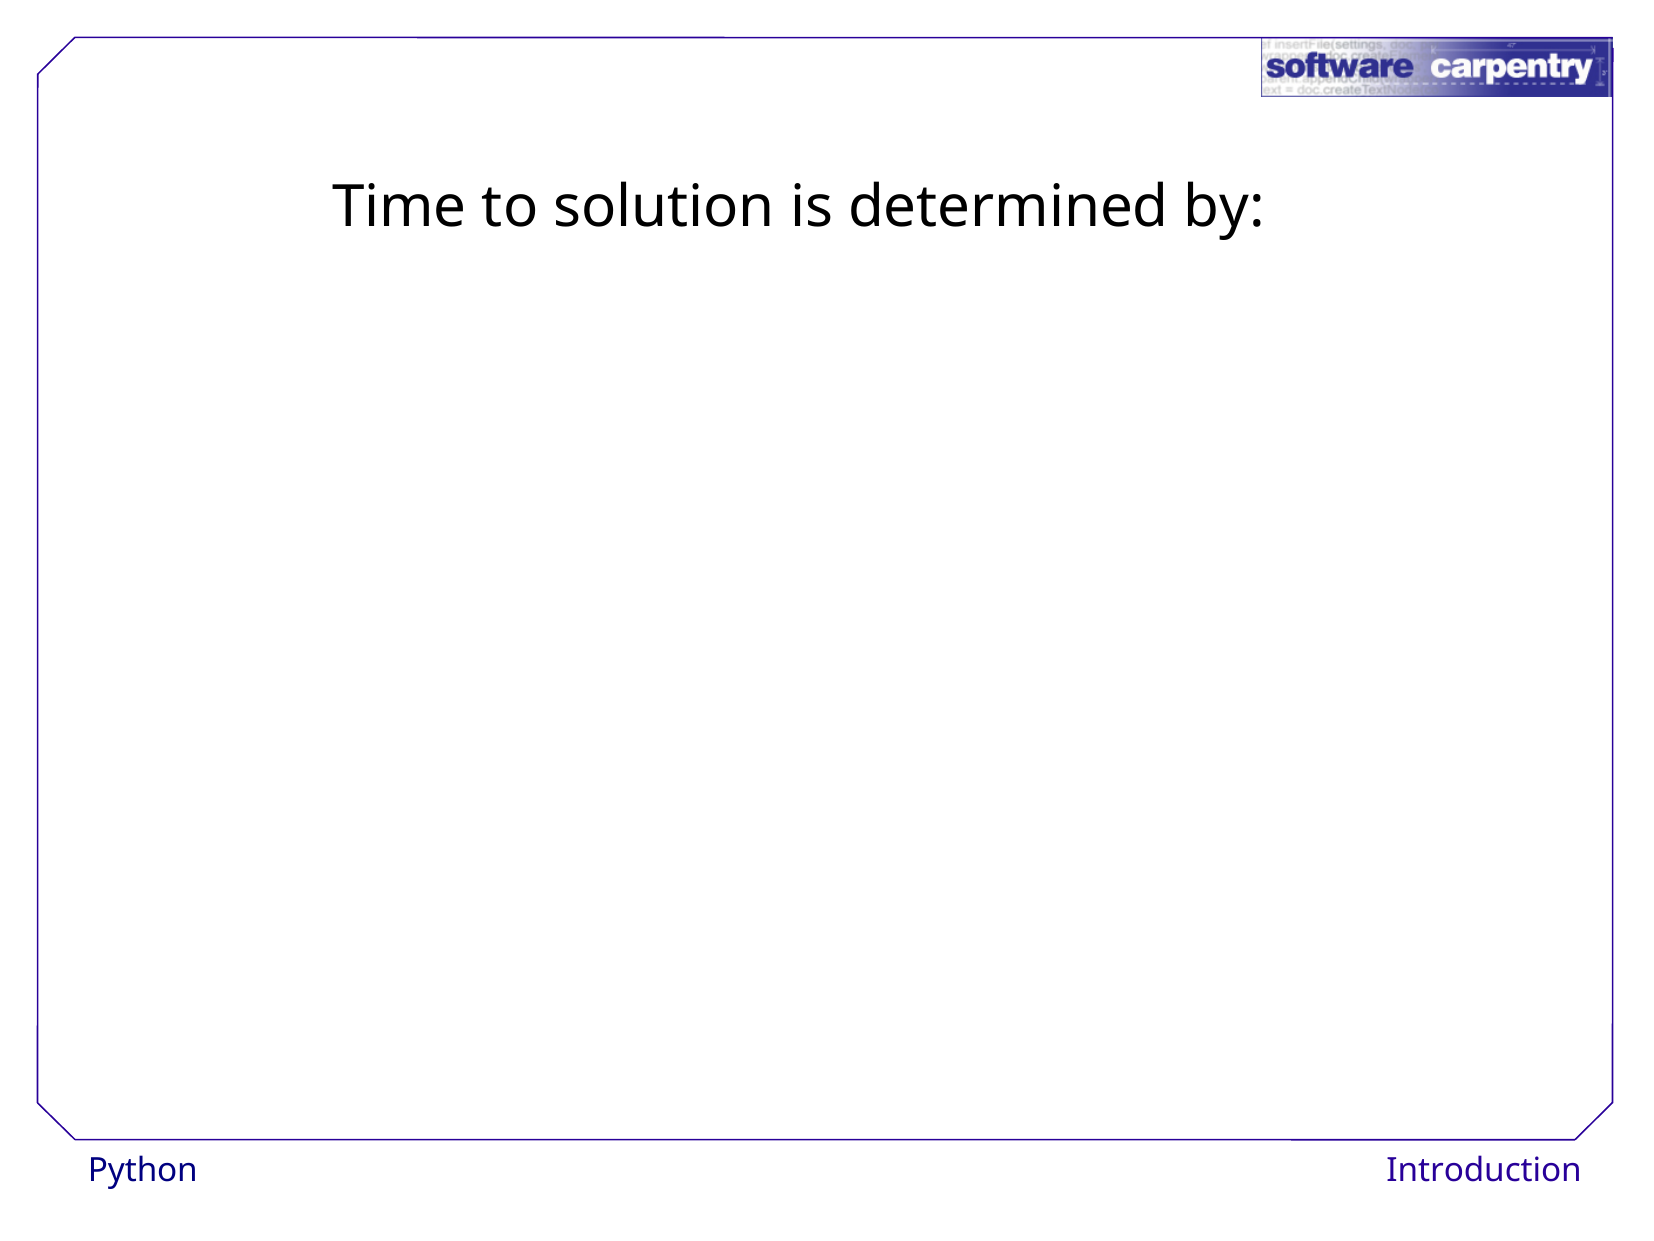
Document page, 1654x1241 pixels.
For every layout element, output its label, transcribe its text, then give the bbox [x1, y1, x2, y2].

table_header Time to solution is determined by: [156, 166, 1441, 315]
picture [1261, 39, 1613, 97]
